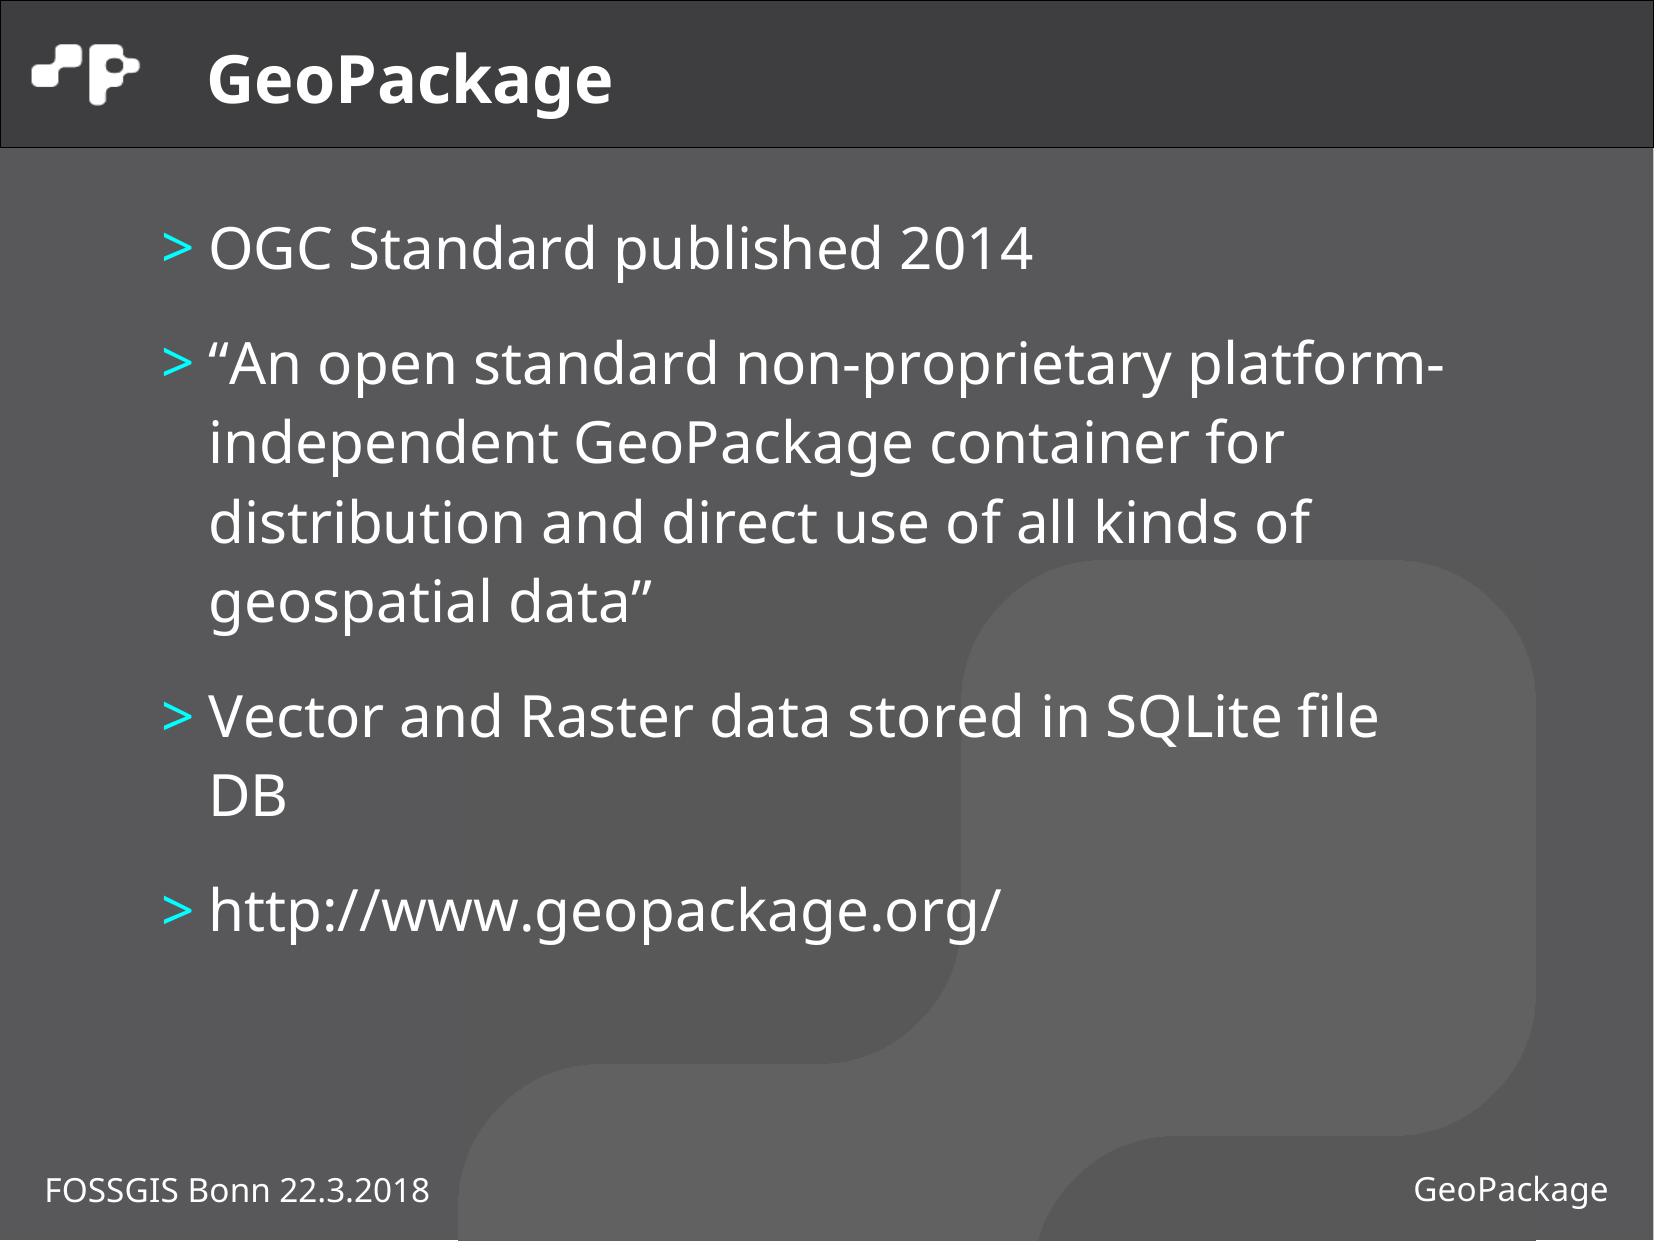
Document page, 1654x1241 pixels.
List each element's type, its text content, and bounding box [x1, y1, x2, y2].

list OGC Standard published 2014 “An open standard non-proprietary platform-independent GeoPackage container for distribution and direct use of all kinds of geospatial data” Vector and Raster data stored in SQLite file DB http://www.geopackage.org/ [161, 206, 1477, 1123]
picture [458, 560, 1536, 1241]
picture [29, 42, 143, 106]
title GeoPackage [206, 29, 1388, 119]
